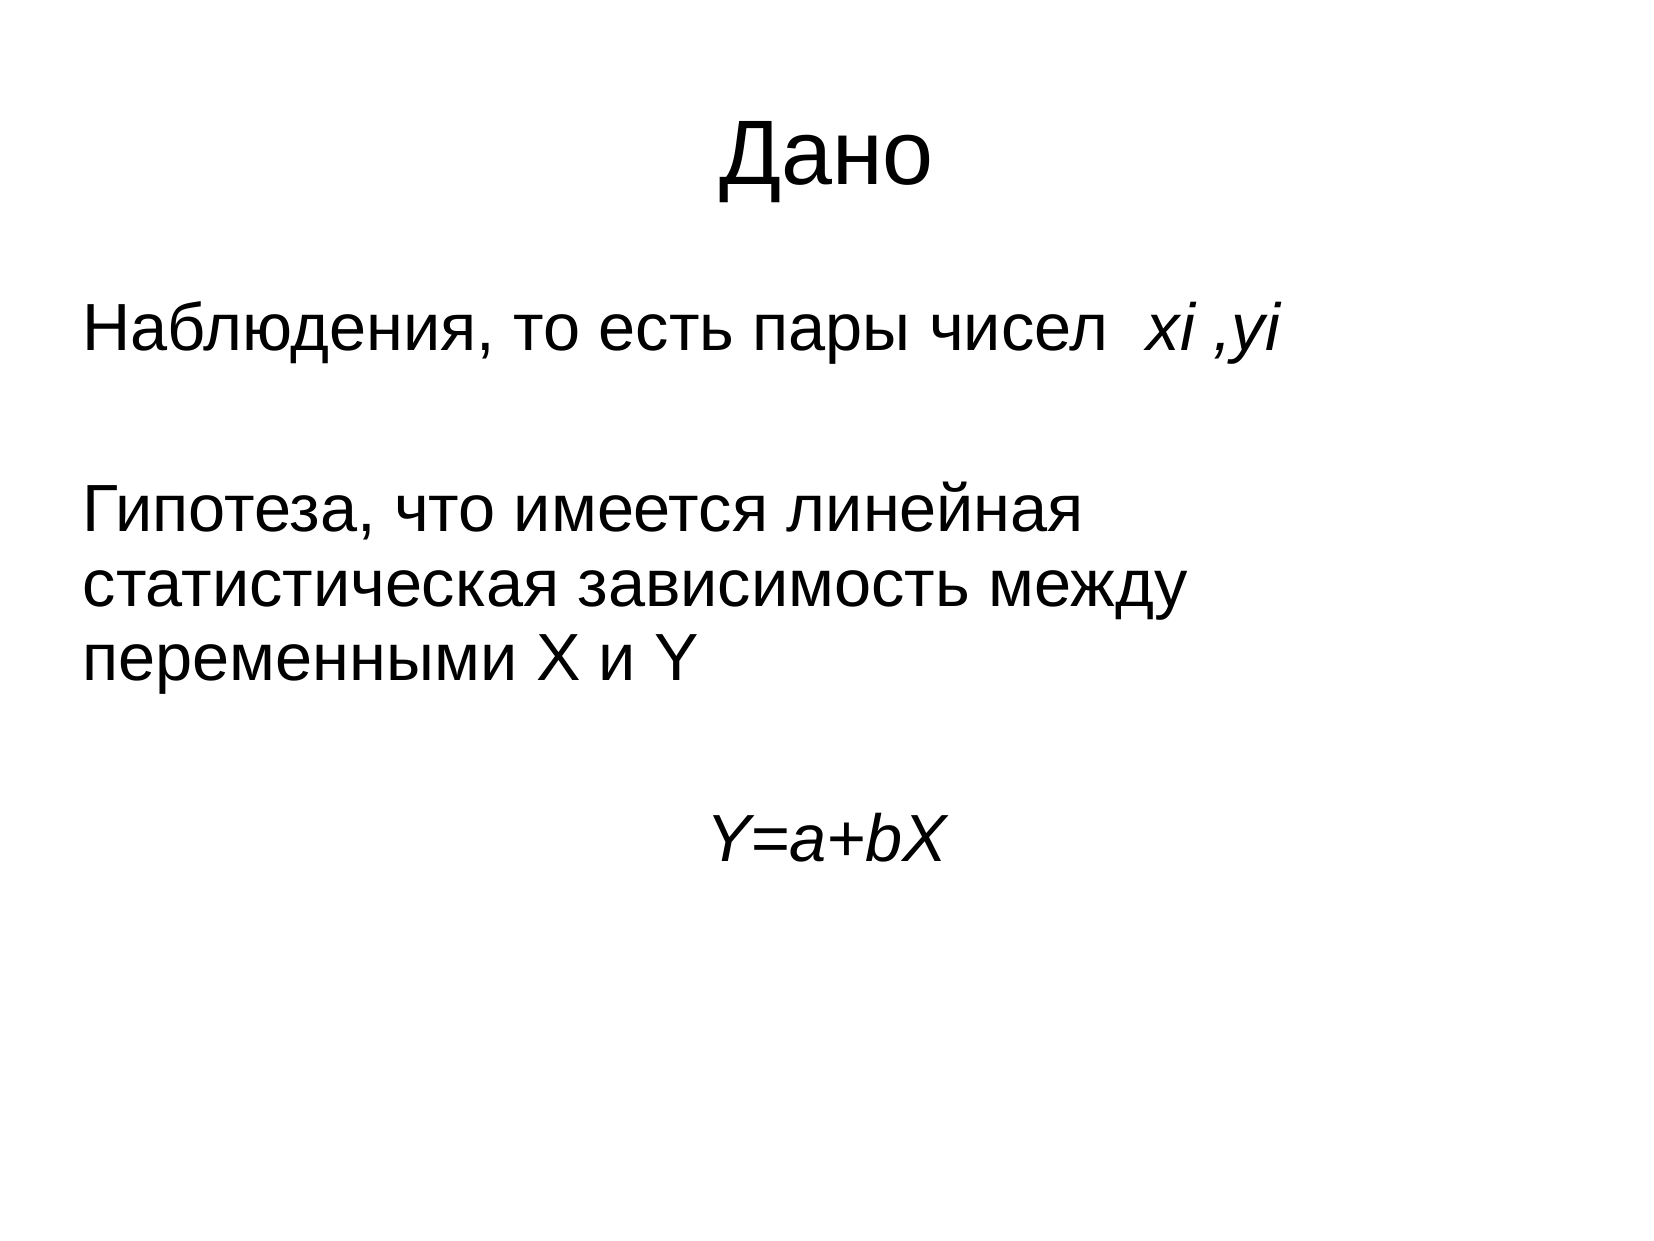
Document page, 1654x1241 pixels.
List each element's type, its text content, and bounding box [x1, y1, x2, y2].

list Наблюдения, то есть пары чисел xi ,yi Гипотеза, что имеется линейная статистическая зависимость между переменными X и Y Y=a+bX [82, 290, 1571, 1010]
title Дано [82, 49, 1571, 257]
